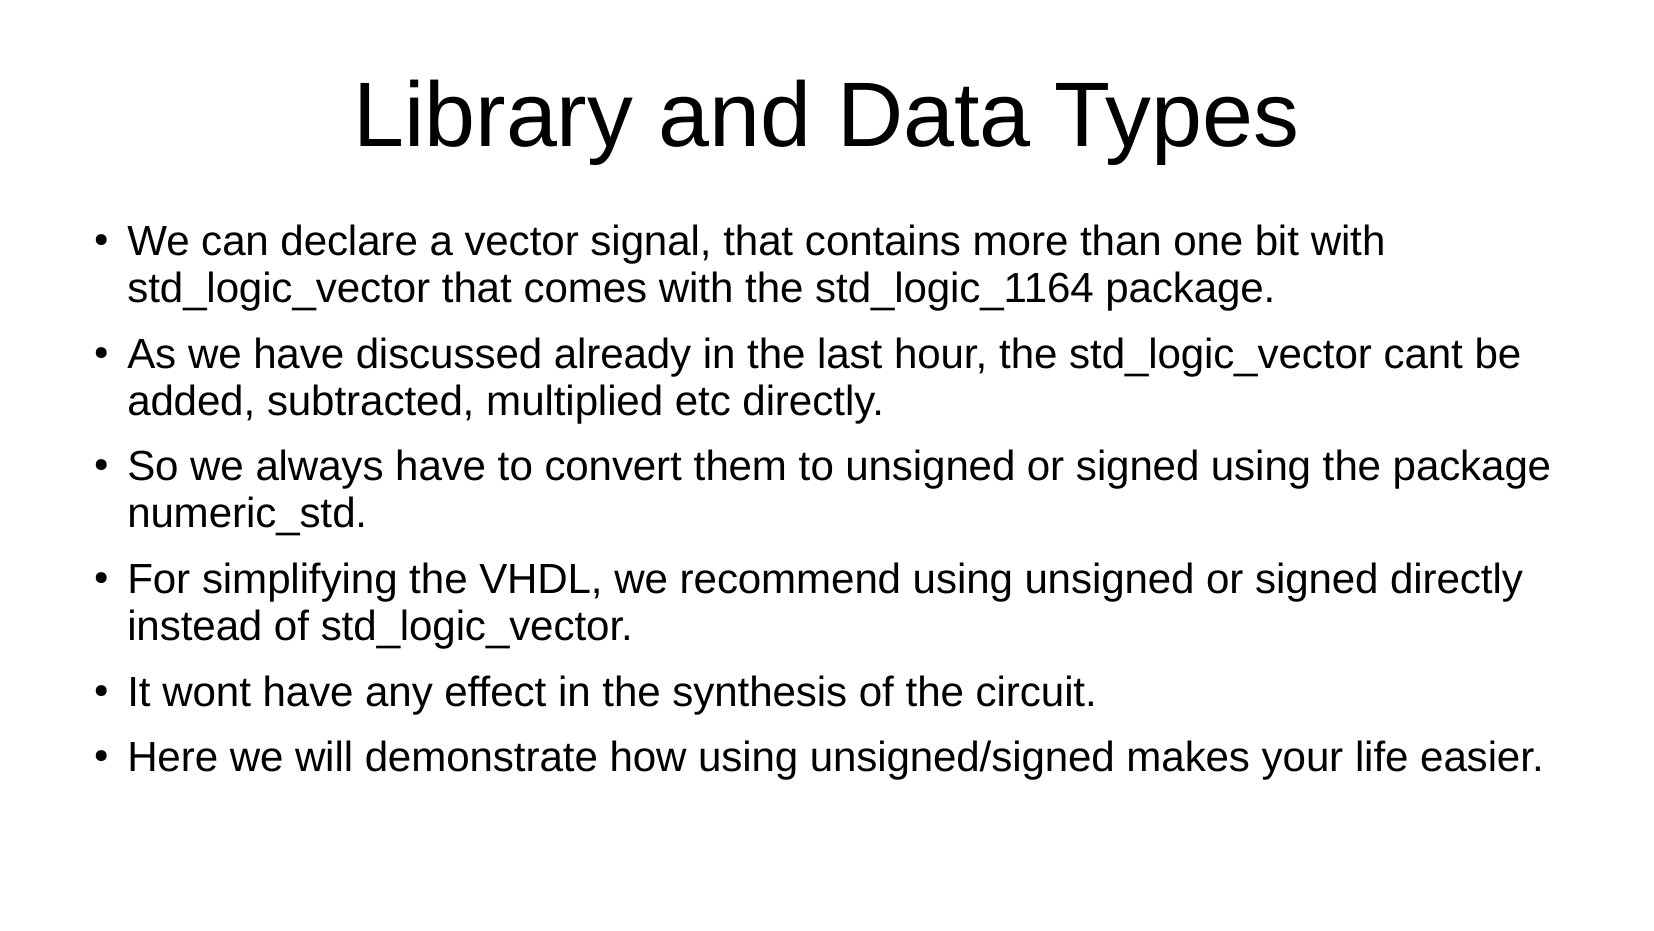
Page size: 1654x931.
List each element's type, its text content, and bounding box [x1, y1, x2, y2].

title Library and Data Types [82, 37, 1571, 193]
list We can declare a vector signal, that contains more than one bit with std_logic_vector that comes with the std_logic_1164 package. As we have discussed already in the last hour, the std_logic_vector cant be added, subtracted, multiplied etc directly. So we always have to convert them to unsigned or signed using the package numeric_std. For simplifying the VHDL, we recommend using unsigned or signed directly instead of std_logic_vector. It wont have any effect in the synthesis of the circuit. Here we will demonstrate how using unsigned/signed makes your life easier. [82, 217, 1571, 826]
